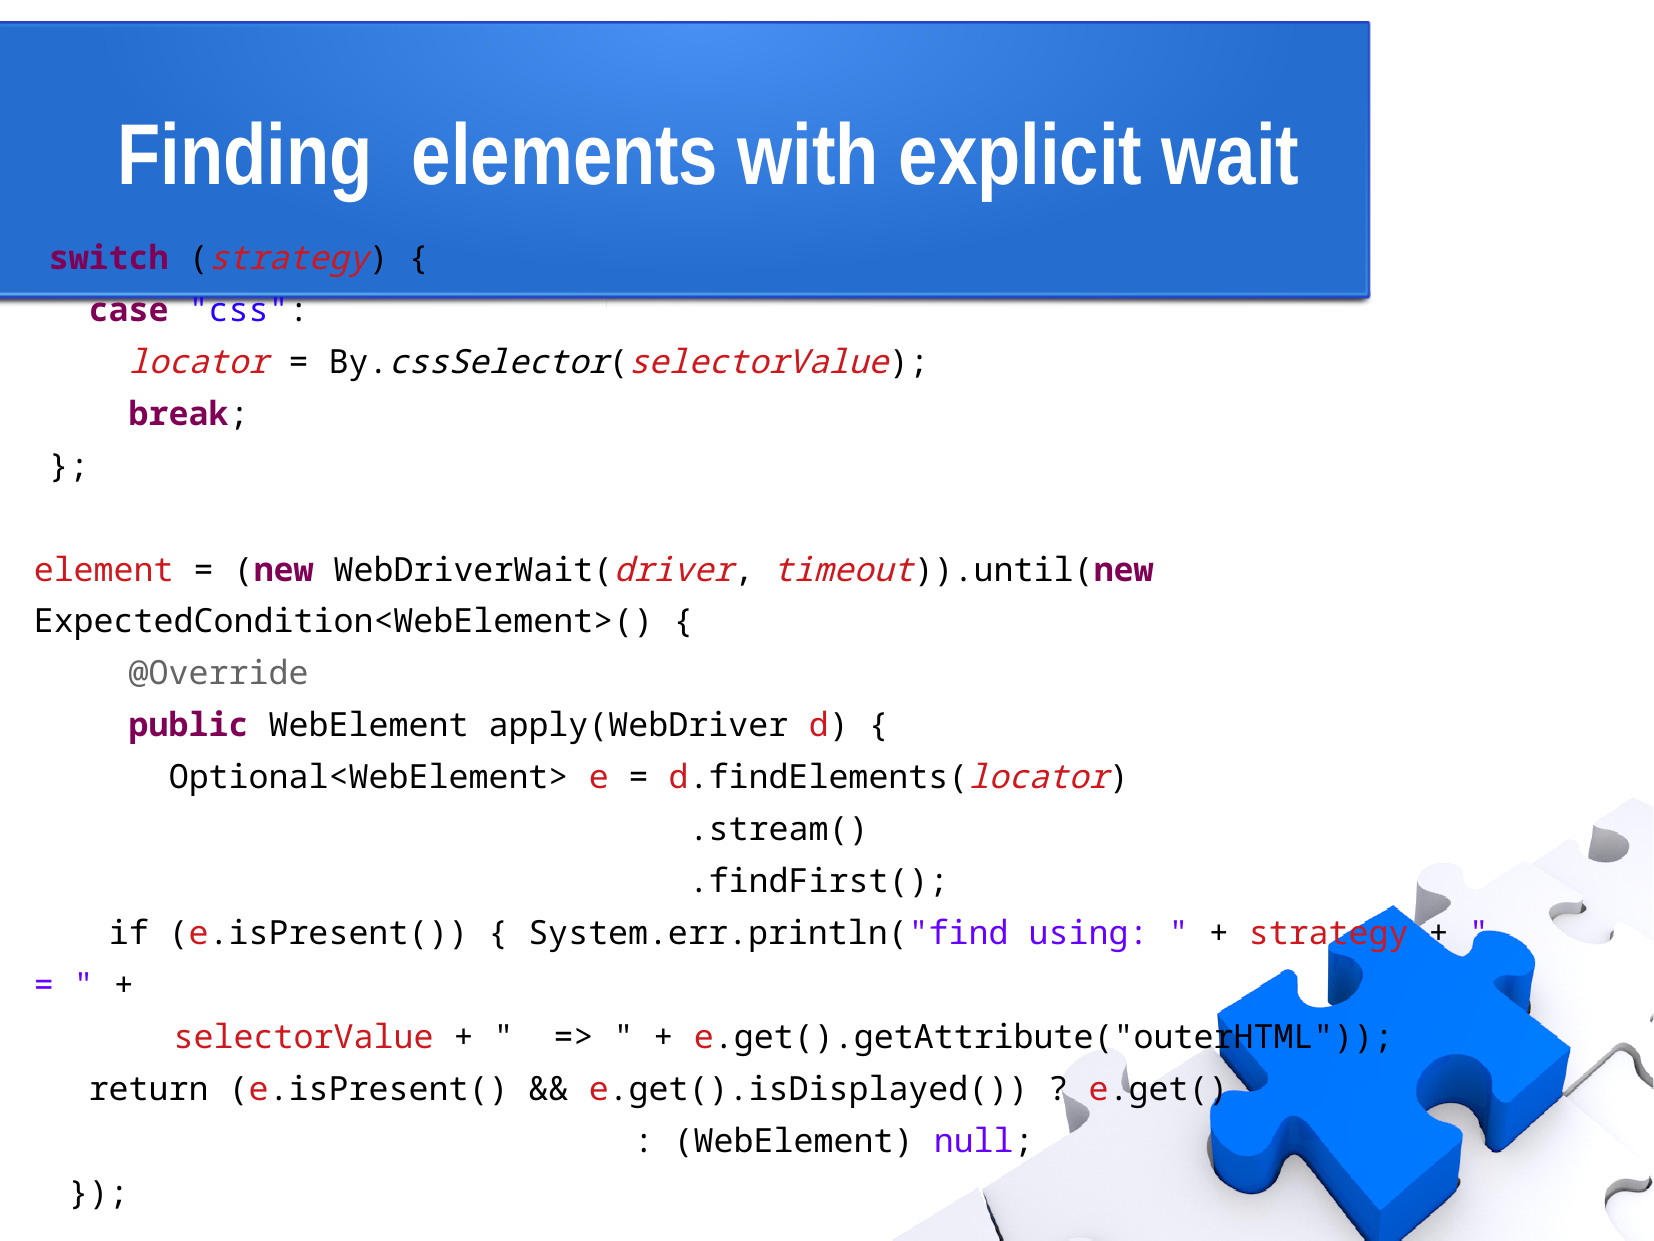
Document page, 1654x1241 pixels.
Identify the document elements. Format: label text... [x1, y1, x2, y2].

picture [0, 21, 1375, 307]
picture [872, 655, 1654, 1241]
title Finding elements with explicit wait [82, 49, 1356, 257]
text_box switch (strategy) { case "css": locator = By.cssSelector(selectorValue); break; }; element = (new WebDriverWait(driver, timeout)).until(new ExpectedCondition<WebElement>() { @Override public WebElement apply(WebDriver d) { Optional<WebElement> e = d.findElements(locator) .stream() .findFirst(); if (e.isPresent()) { System.err.println("find using: " + strategy + " = " + selectorValue + " => " + e.get().getAttribute("outerHTML")); return (e.isPresent() && e.get().isDisplayed()) ? e.get() : (WebElement) null; }); [33, 290, 1522, 1151]
